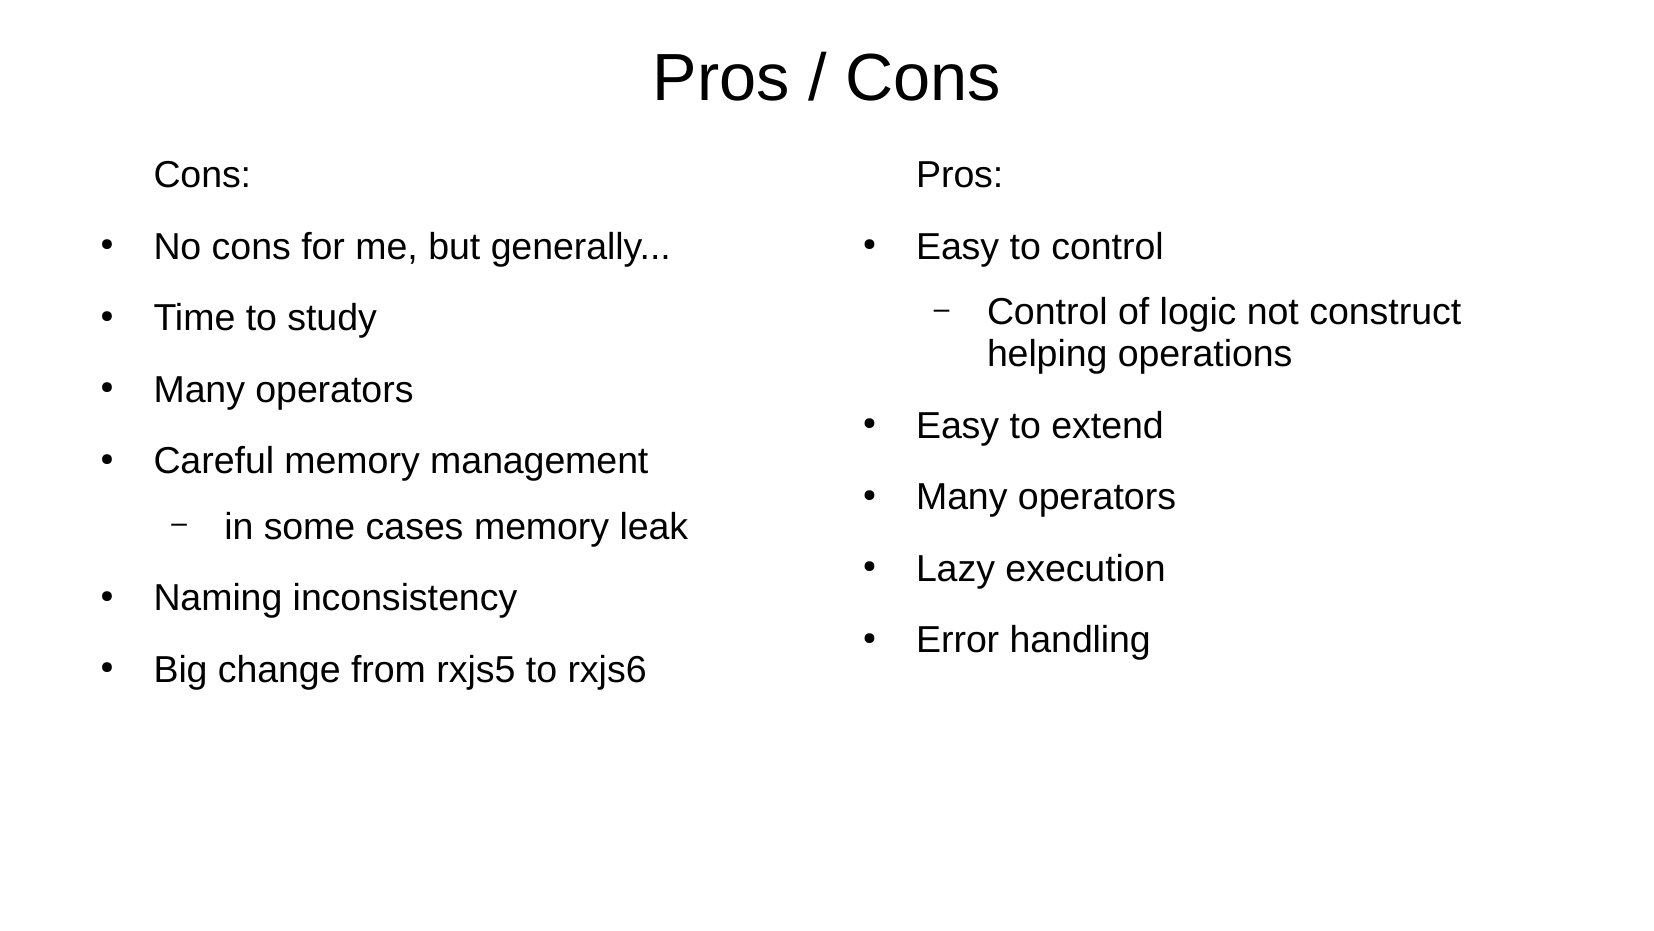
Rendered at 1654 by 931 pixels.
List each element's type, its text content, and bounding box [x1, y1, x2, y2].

list Pros: Easy to control Control of logic not construct helping operations Easy to extend Many operators Lazy execution Error handling [845, 153, 1572, 758]
title Pros / Cons [82, 37, 1571, 119]
list Cons: No cons for me, but generally... Time to study Many operators Careful memory management in some cases memory leak Naming inconsistency Big change from rxjs5 to rxjs6 [82, 153, 809, 758]
